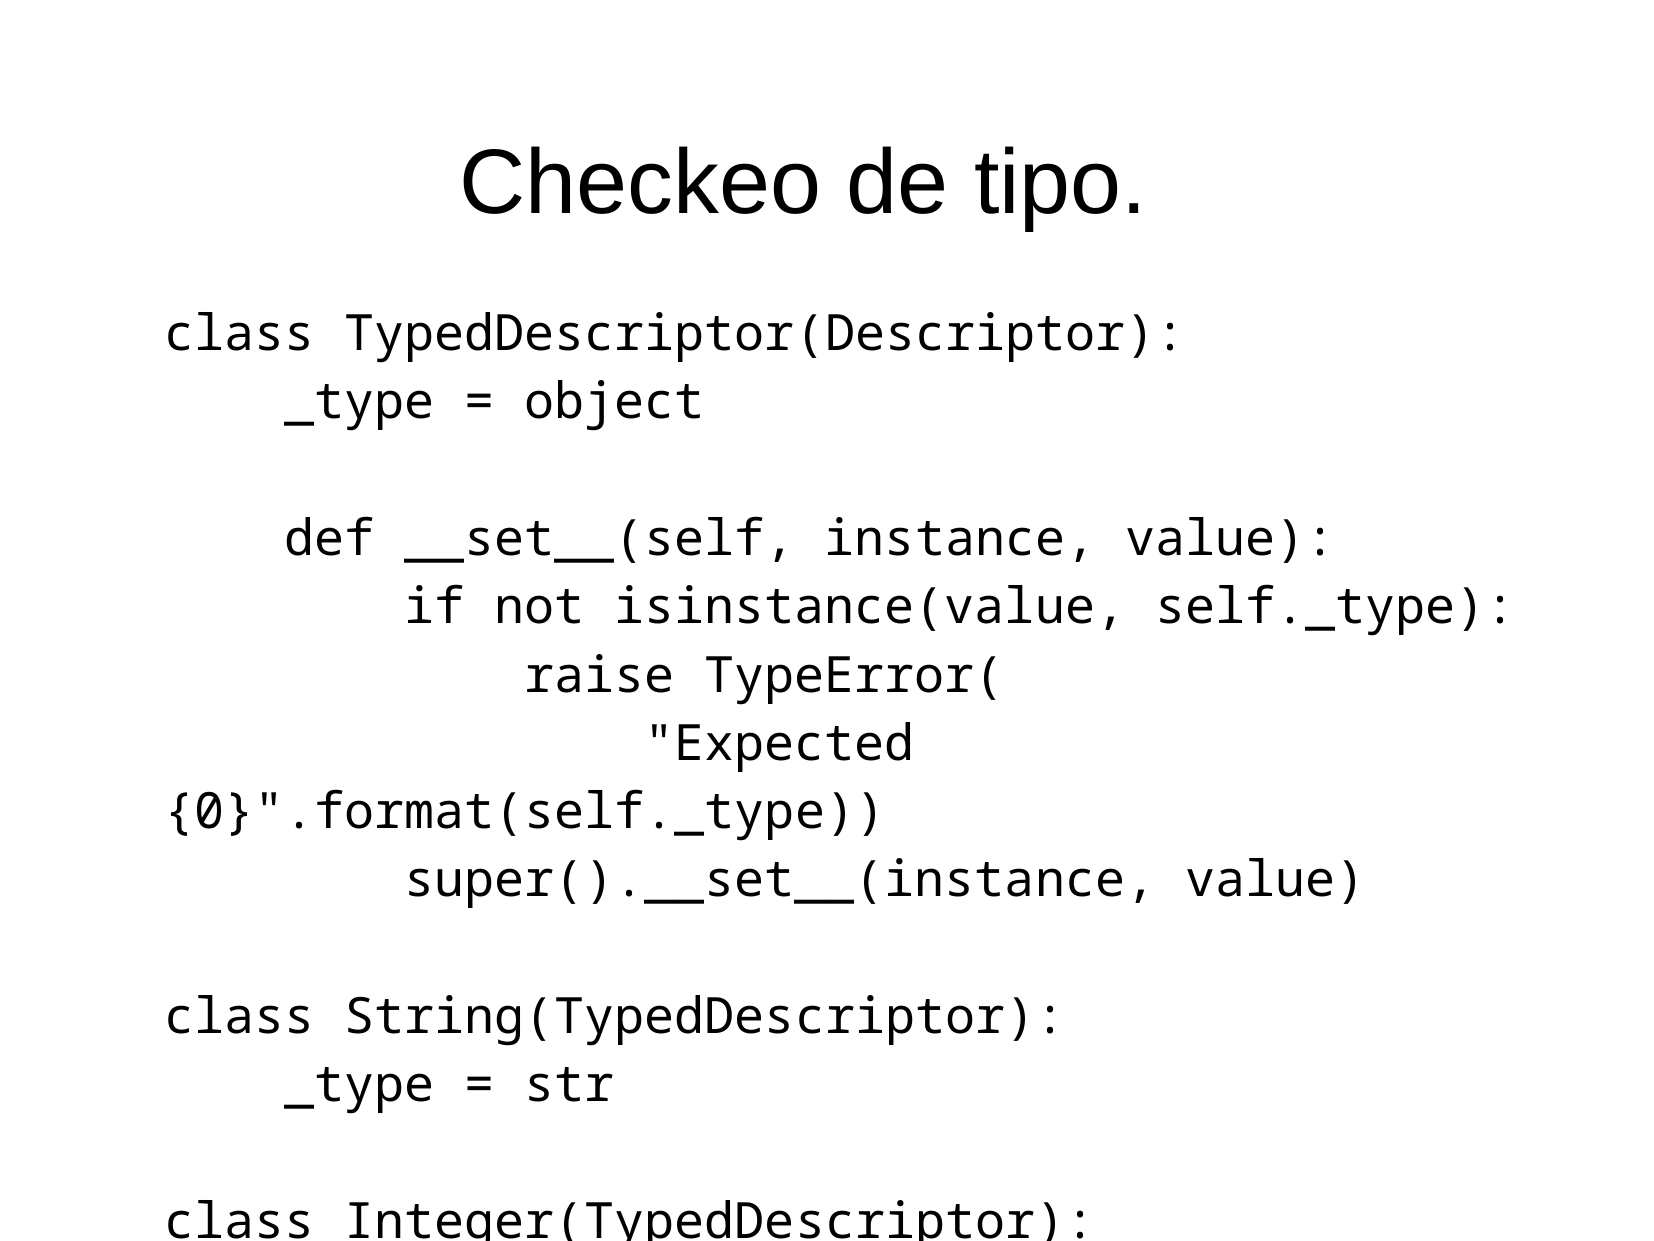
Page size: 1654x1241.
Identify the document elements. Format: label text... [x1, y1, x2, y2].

text_box class TypedDescriptor(Descriptor): _type = object def __set__(self, instance, value): if not isinstance(value, self._type): raise TypeError( "Expected {0}".format(self._type)) super().__set__(instance, value) class String(TypedDescriptor): _type = str class Integer(TypedDescriptor): _type = int [150, 289, 1576, 1006]
title Checkeo de tipo. [60, 77, 1549, 286]
